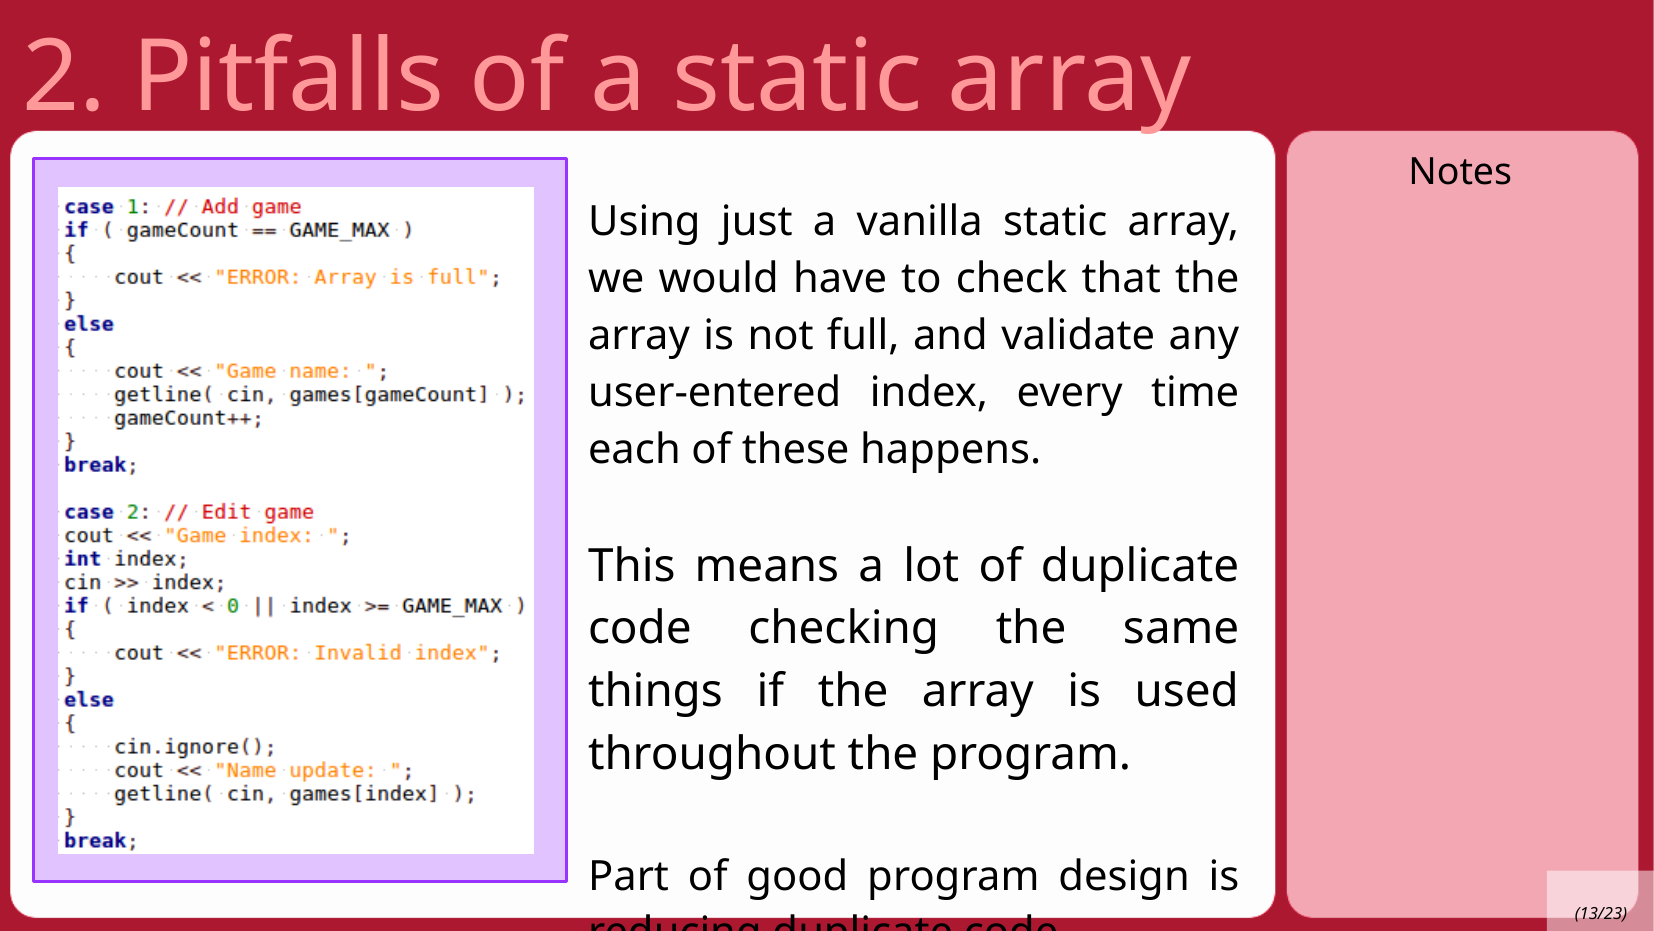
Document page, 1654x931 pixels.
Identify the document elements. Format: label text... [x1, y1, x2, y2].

picture [1016, 926, 1027, 931]
picture [936, 926, 946, 931]
text_box Notes [1290, 141, 1631, 199]
picture [1041, 926, 1051, 931]
picture [779, 926, 790, 931]
text_box Using just a vanilla static array, we would have to check that the array is not full, and validate any user-entered index, every time each of these happens. This means a lot of duplicate code checking the same things if the array is used throughout the program. Part of good program design is reducing duplicate code. [588, 190, 1240, 878]
picture [634, 926, 645, 931]
picture [718, 926, 729, 931]
text_box [33, 158, 567, 882]
title 2. Pitfalls of a static array [22, 7, 1511, 136]
picture [743, 926, 754, 931]
picture [0, 0, 1654, 931]
picture [611, 926, 621, 931]
picture [831, 926, 842, 931]
text_box (<number>/23) [1546, 877, 1654, 931]
picture [990, 926, 1002, 931]
